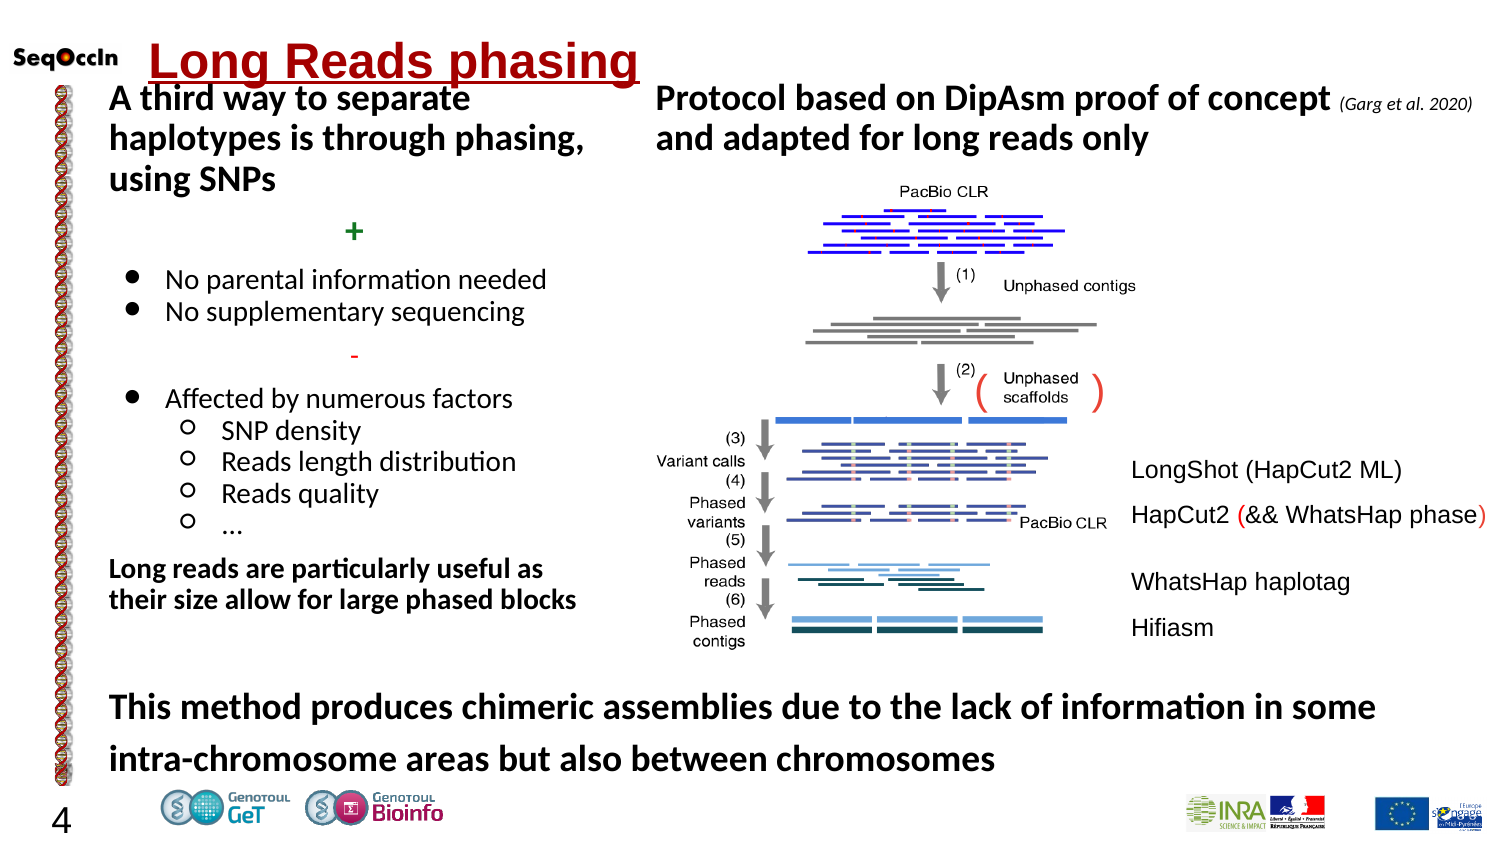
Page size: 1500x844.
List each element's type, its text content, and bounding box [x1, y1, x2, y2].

picture [1185, 794, 1267, 832]
text_box HapCut2 (&& WhatsHap phase) [1119, 487, 1500, 541]
picture [635, 173, 1169, 670]
text_box ( ) [963, 351, 1128, 424]
picture [300, 785, 448, 830]
picture [1374, 796, 1487, 834]
picture [9, 43, 122, 74]
text_box This method produces chimeric assemblies due to the lack of information in some intra-chromosome areas but also between chromosomes [100, 670, 1476, 779]
picture [1270, 795, 1325, 829]
text_box WhatsHap haplotag [1119, 553, 1500, 599]
text_box Protocol based on DipAsm proof of concept (Garg et al. 2020) and adapted for long reads only [647, 73, 1488, 230]
picture [55, 85, 68, 786]
text_box LongShot (HapCut2 ML) [1119, 442, 1500, 487]
text_box Long Reads phasing [137, 22, 1378, 160]
text_box A third way to separate haplotypes is through phasing, using SNPs + No parental information needed No supplementary sequencing - Affected by numerous factors SNP density Reads length distribution Reads quality ... Long reads are particularly useful as their size allow for large phased blocks [100, 73, 609, 634]
picture [156, 785, 294, 830]
text_box Hifiasm [1119, 599, 1500, 653]
